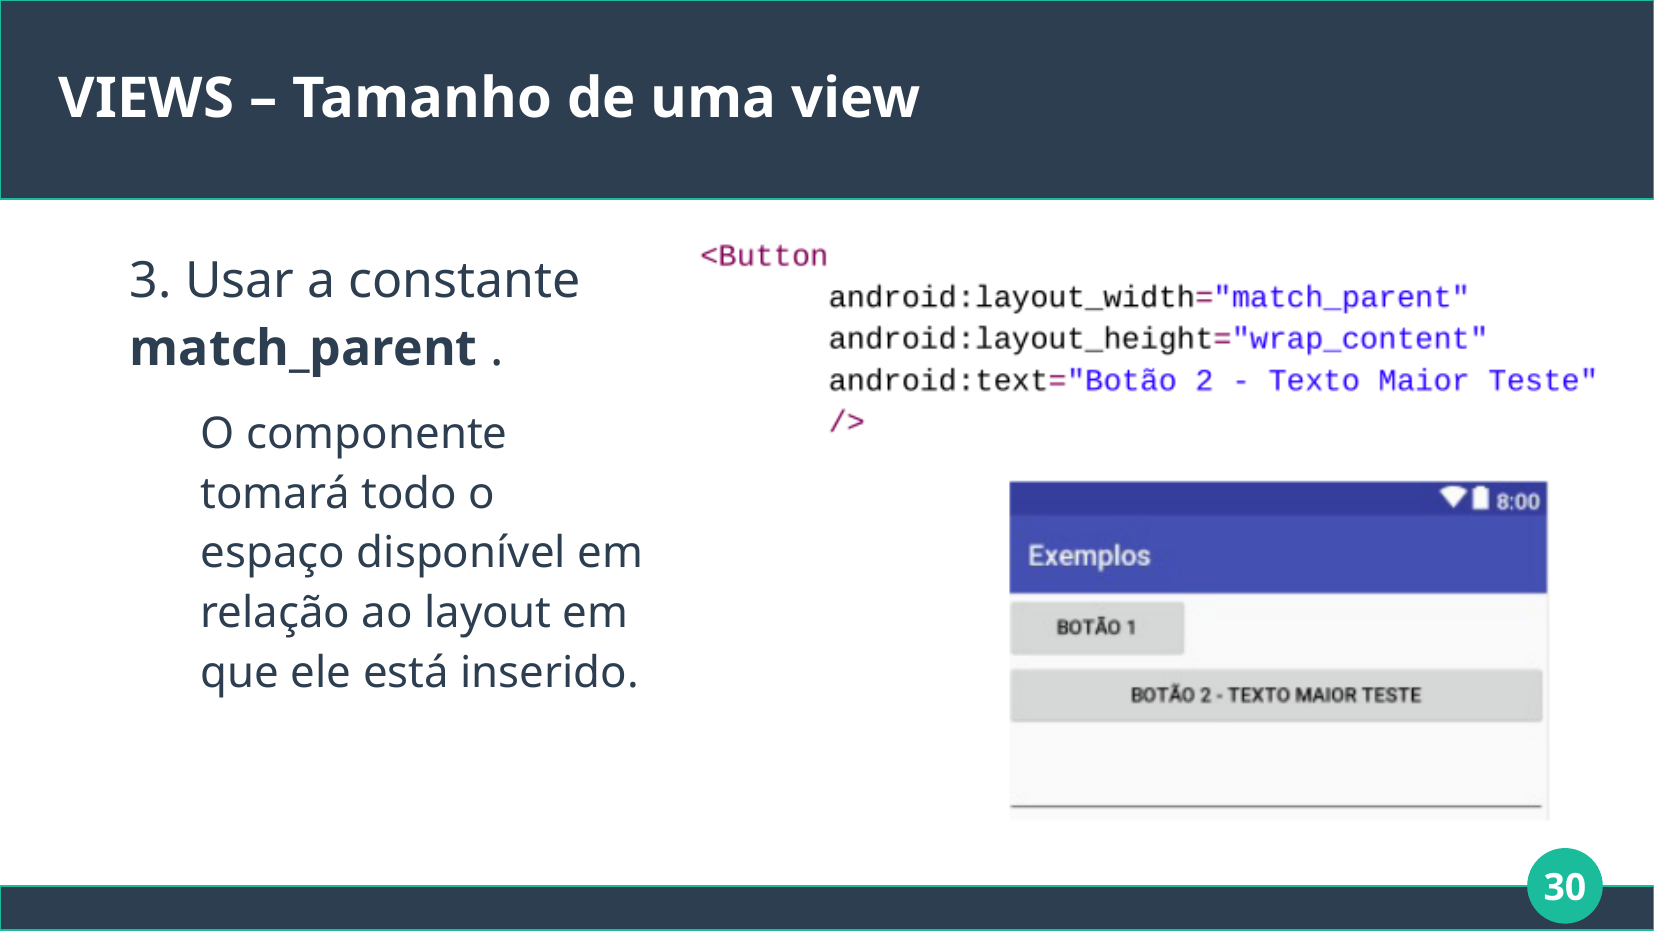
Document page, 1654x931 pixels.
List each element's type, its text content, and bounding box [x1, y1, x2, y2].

list 3. Usar a constante match_parent . O componente tomará todo o espaço disponível em relação ao layout em que ele está inserido. [59, 243, 650, 864]
title VIEWS – Tamanho de uma view [59, 37, 1595, 155]
picture [678, 238, 1625, 840]
